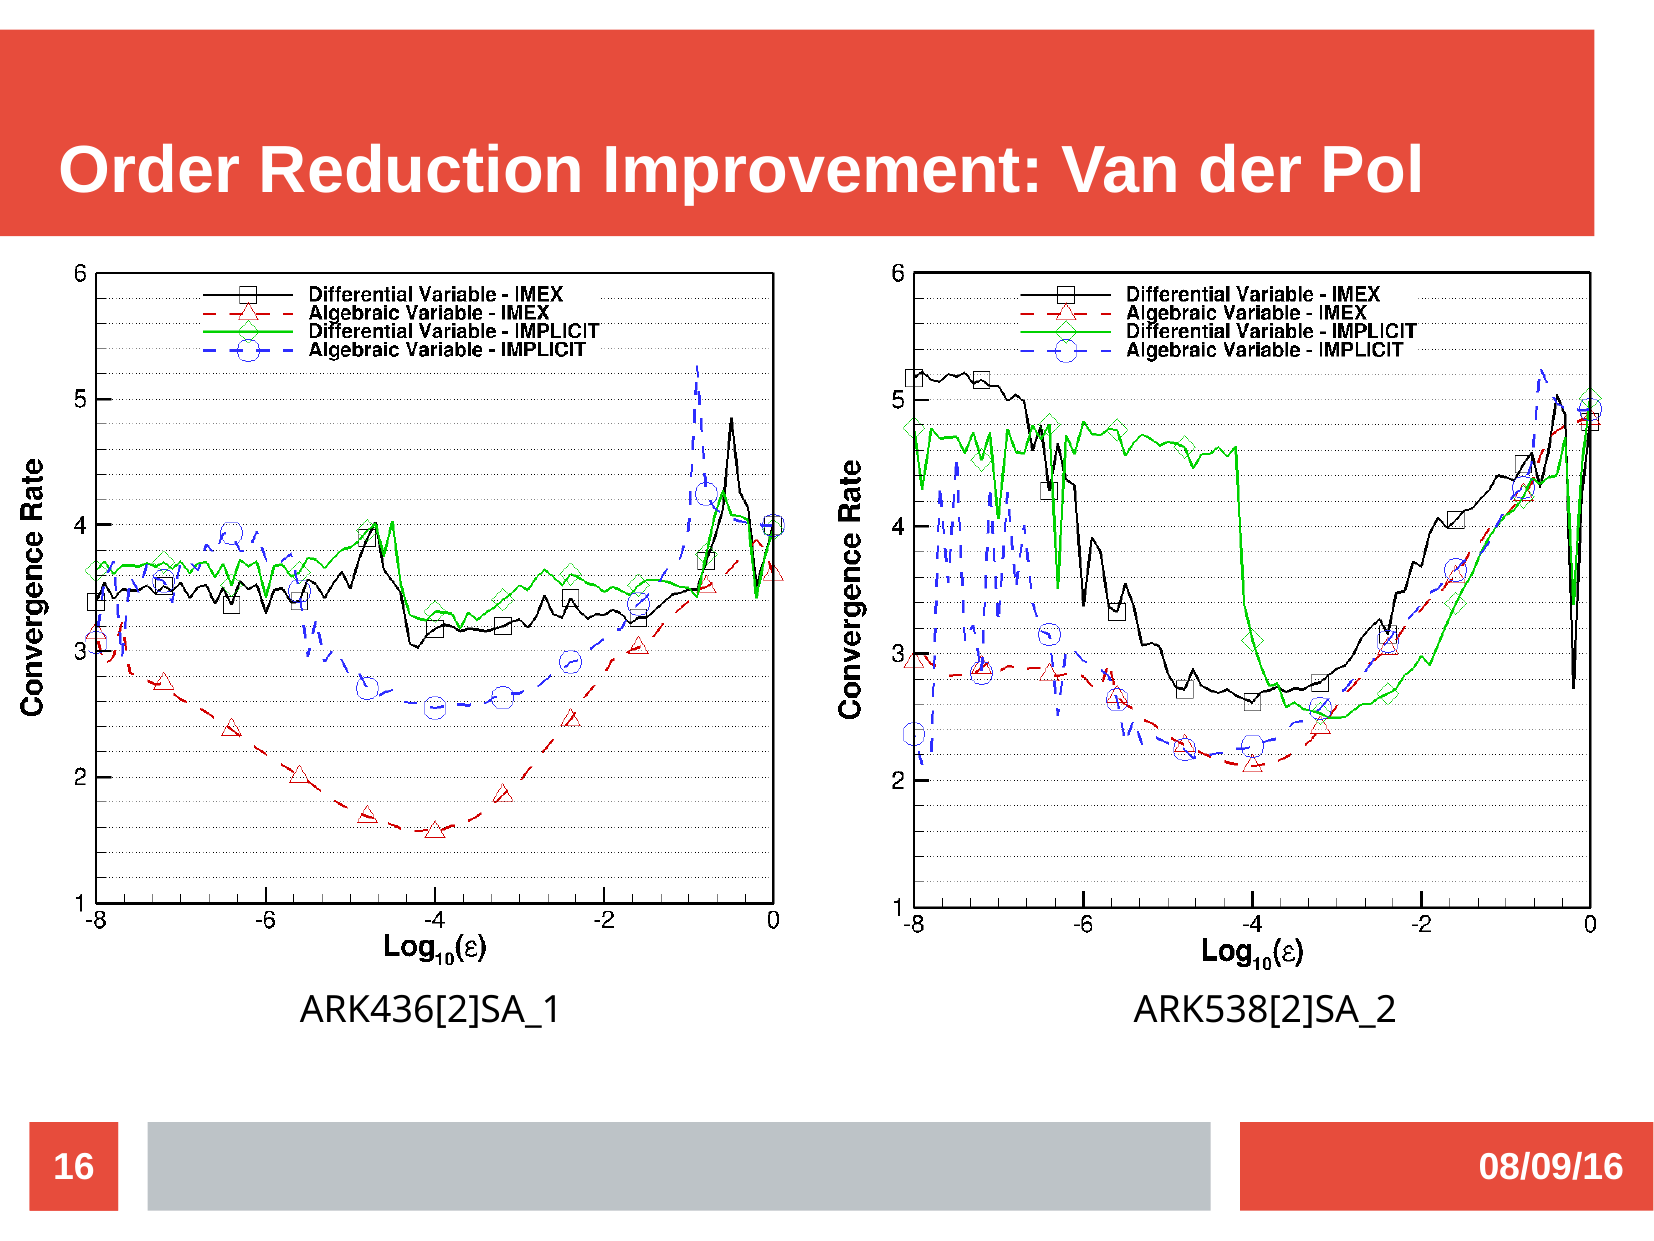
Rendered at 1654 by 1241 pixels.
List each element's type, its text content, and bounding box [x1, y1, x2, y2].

text_box ARK538[2]SA_2 [1118, 975, 1614, 1085]
title Order Reduction Improvement: Van der Pol [59, 59, 1595, 207]
picture [15, 255, 796, 980]
text_box ARK436[2]SA_1 [285, 975, 554, 1038]
picture [825, 255, 1606, 980]
